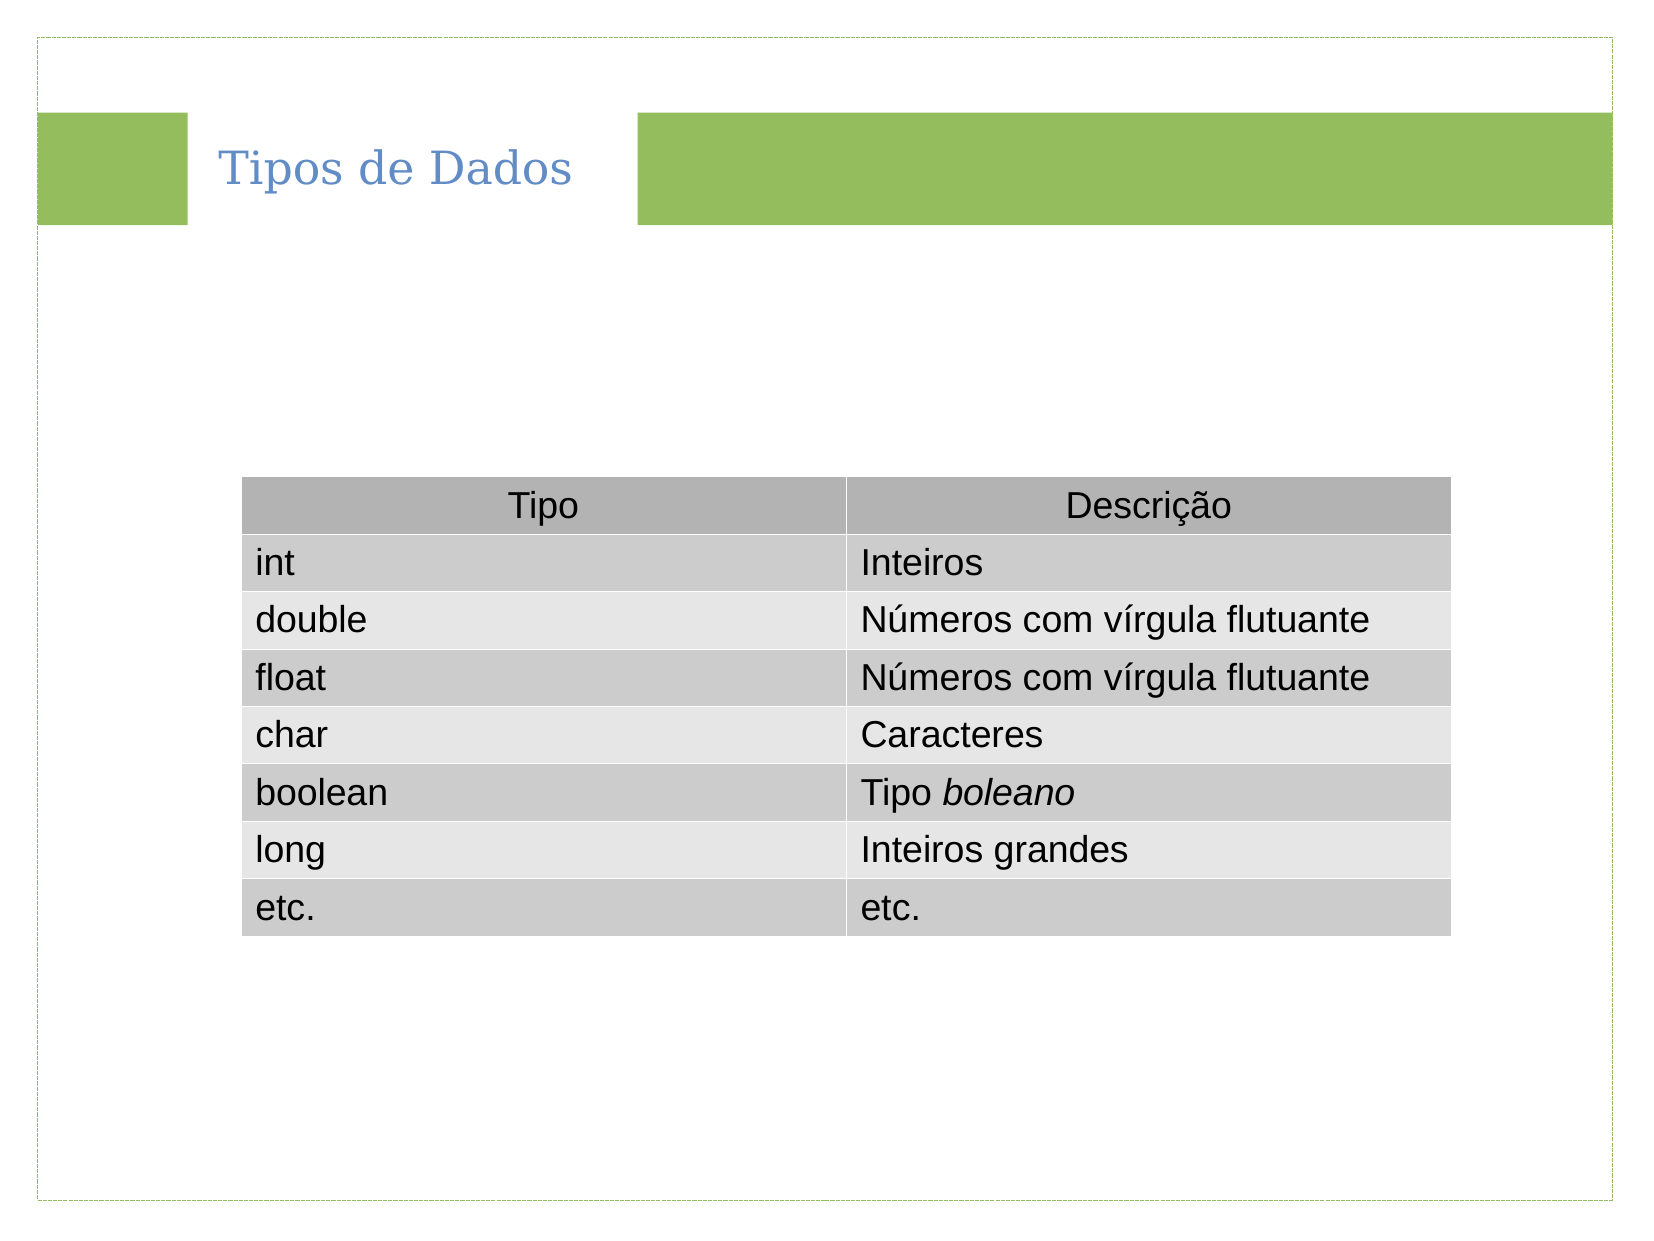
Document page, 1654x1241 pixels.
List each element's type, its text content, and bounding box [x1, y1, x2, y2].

table_cell etc. [847, 879, 1451, 936]
table_cell int [242, 535, 846, 591]
table_cell Caracteres [847, 707, 1451, 763]
table_cell Tipo boleano [847, 764, 1451, 821]
table_cell Inteiros [847, 535, 1451, 591]
text_box [637, 112, 1613, 226]
text_box Tipos de Dados [203, 134, 589, 203]
table_cell long [242, 822, 846, 878]
table_cell Números com vírgula flutuante [847, 650, 1451, 706]
text_box [37, 112, 188, 226]
table_cell boolean [242, 764, 846, 821]
table_cell float [242, 650, 846, 706]
table_header Tipo [242, 477, 846, 534]
table_cell Números com vírgula flutuante [847, 592, 1451, 649]
table_cell Inteiros grandes [847, 822, 1451, 878]
table_cell char [242, 707, 846, 763]
table_header Descrição [847, 477, 1451, 534]
table_cell double [242, 592, 846, 649]
table_cell etc. [242, 879, 846, 936]
